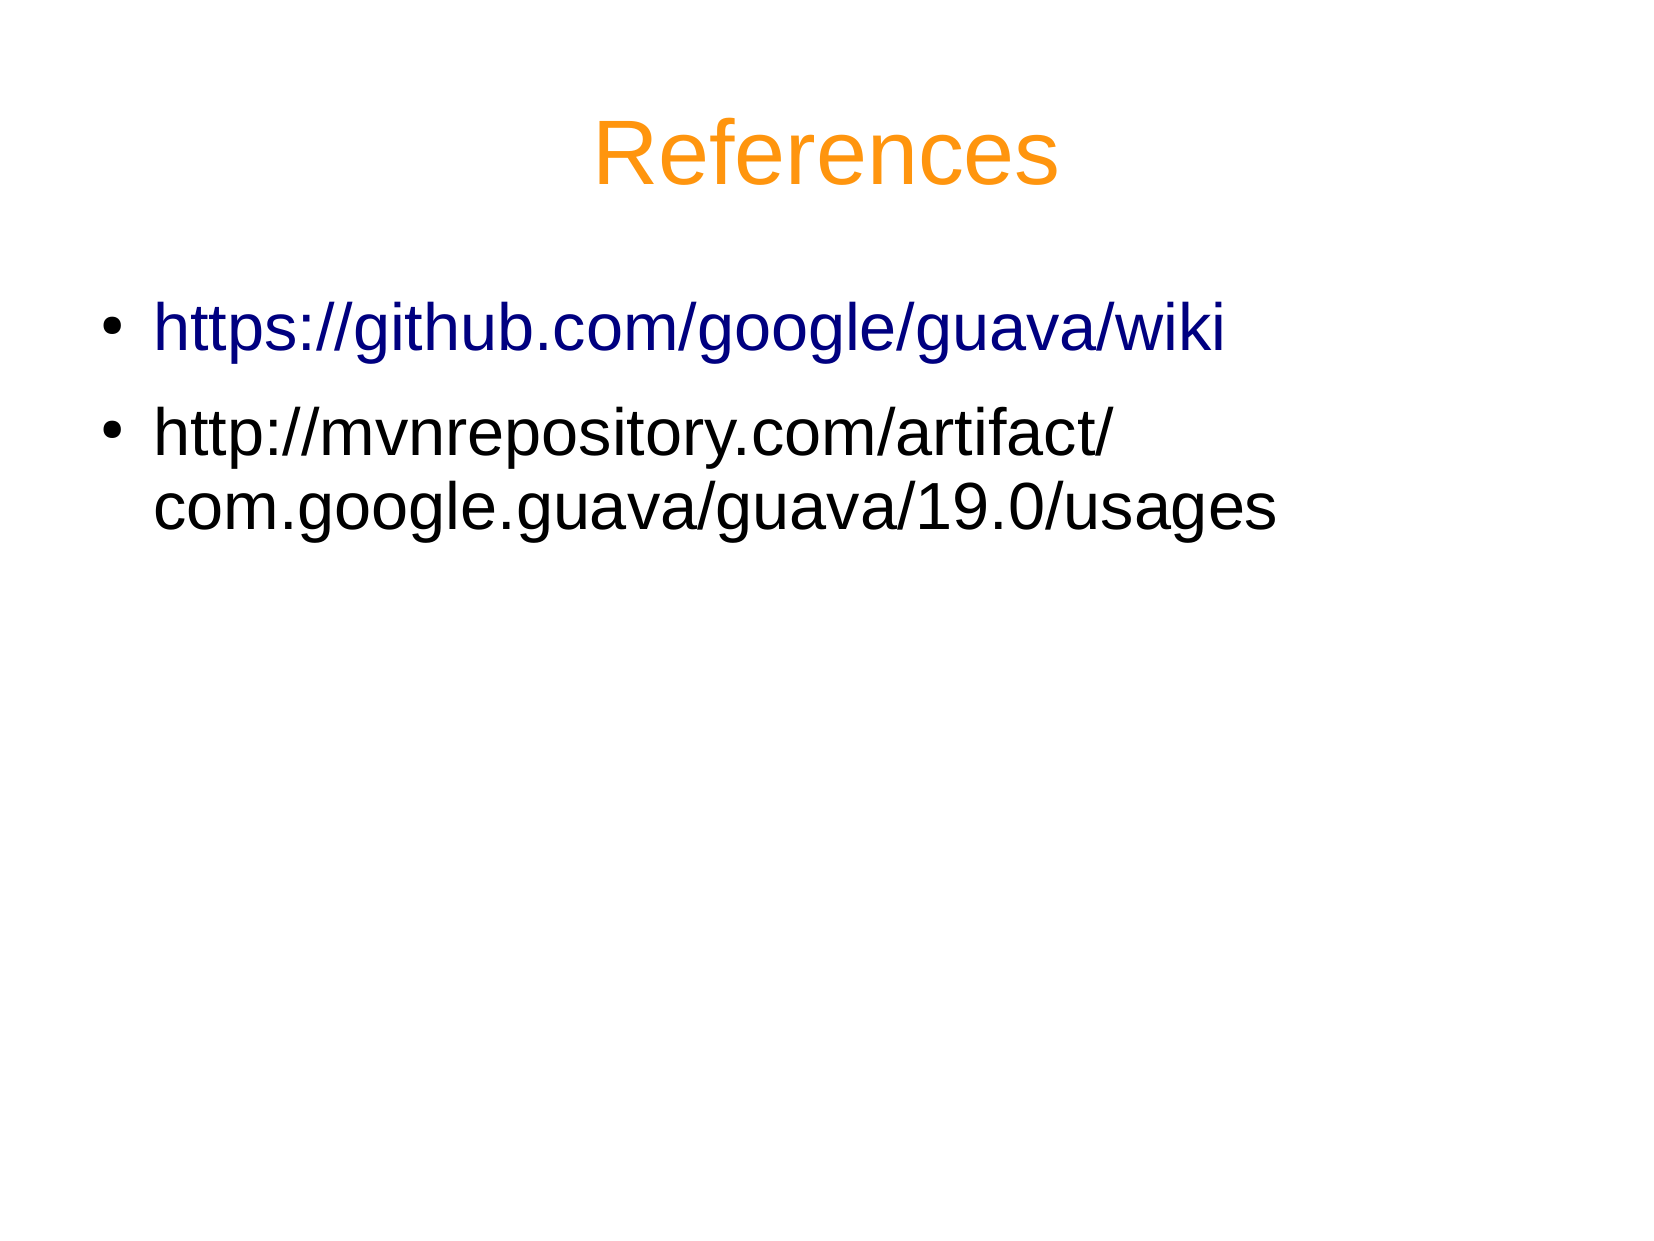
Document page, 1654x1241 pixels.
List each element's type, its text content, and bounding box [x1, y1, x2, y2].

title References [82, 49, 1571, 257]
list https://github.com/google/guava/wiki http://mvnrepository.com/artifact/com.google.guava/guava/19.0/usages [82, 290, 1571, 1010]
